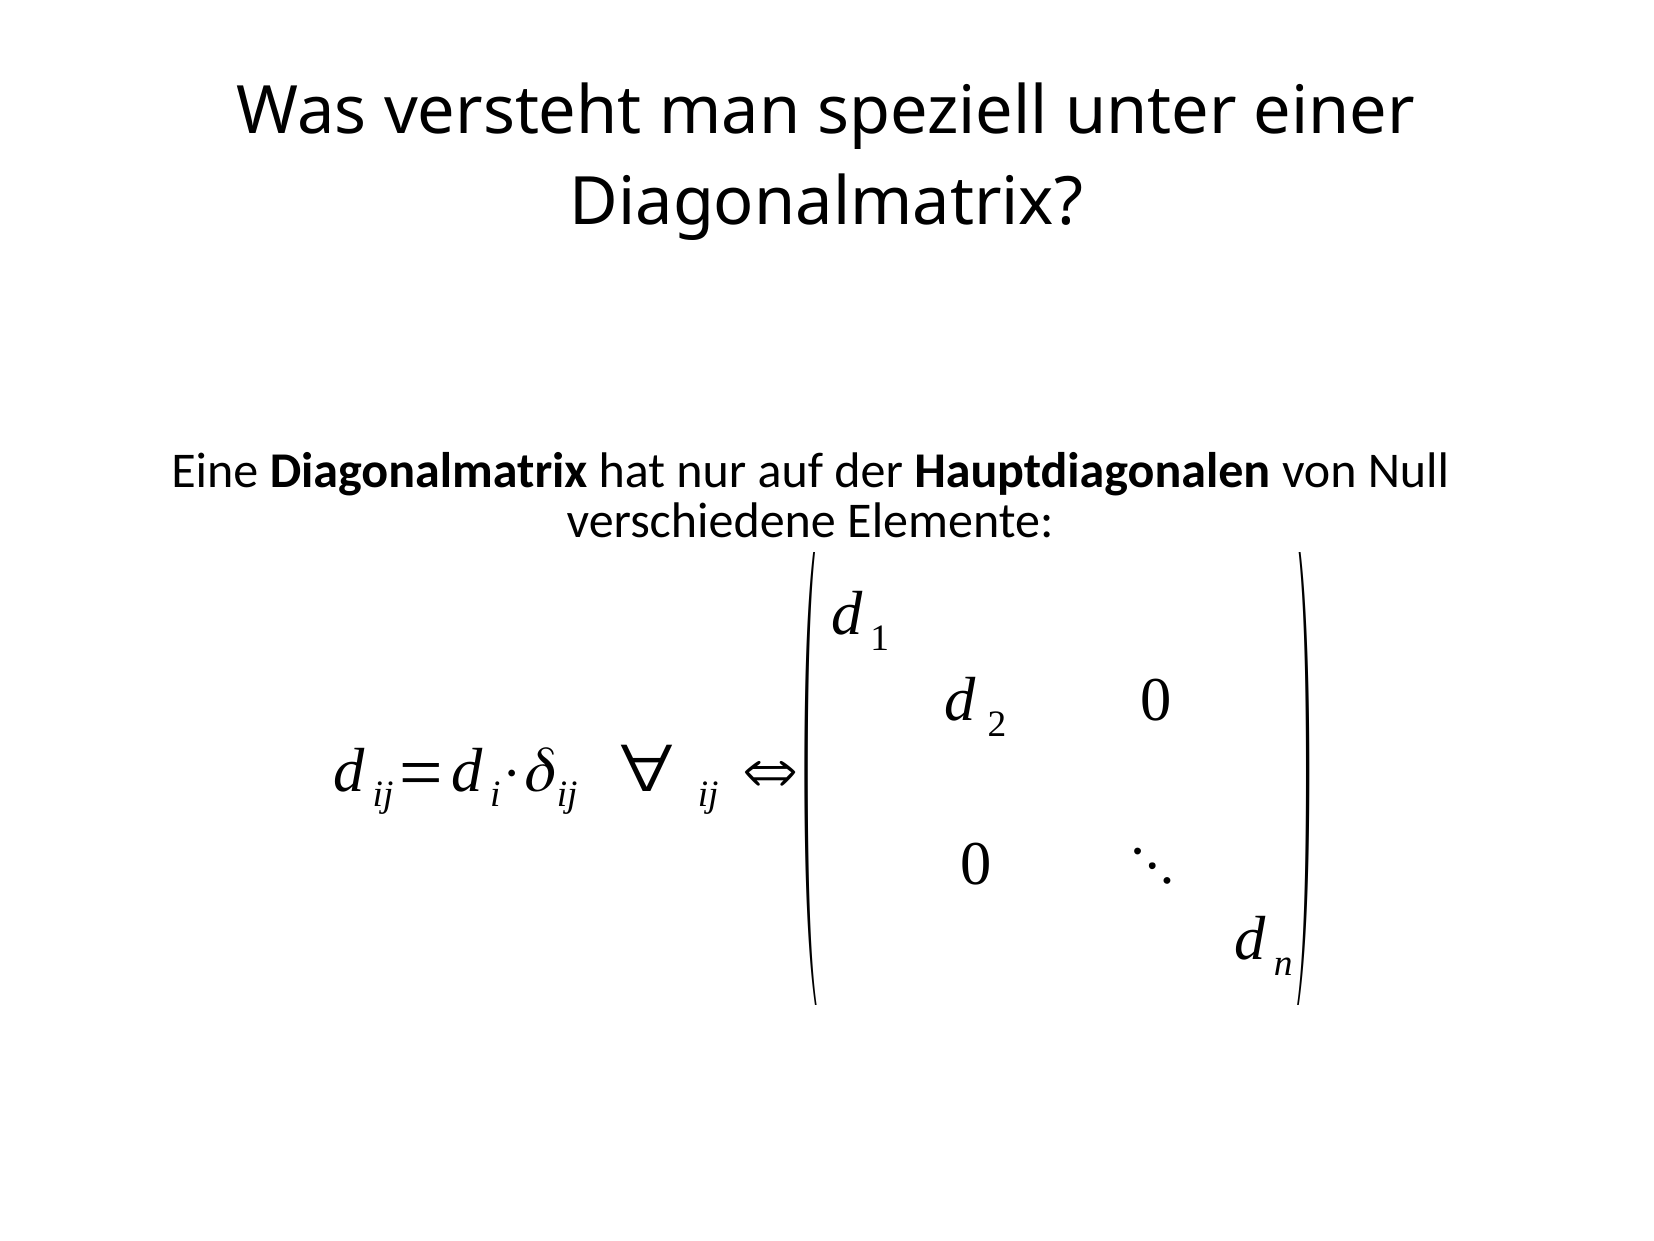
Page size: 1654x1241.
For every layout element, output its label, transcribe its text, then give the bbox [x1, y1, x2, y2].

chart [317, 552, 1340, 1005]
title Was versteht man speziell unter einer Diagonalmatrix? [82, 49, 1571, 257]
subtitle Eine Diagonalmatrix hat nur auf der Hauptdiagonalen von Null verschiedene Elemente: [82, 290, 1538, 1010]
